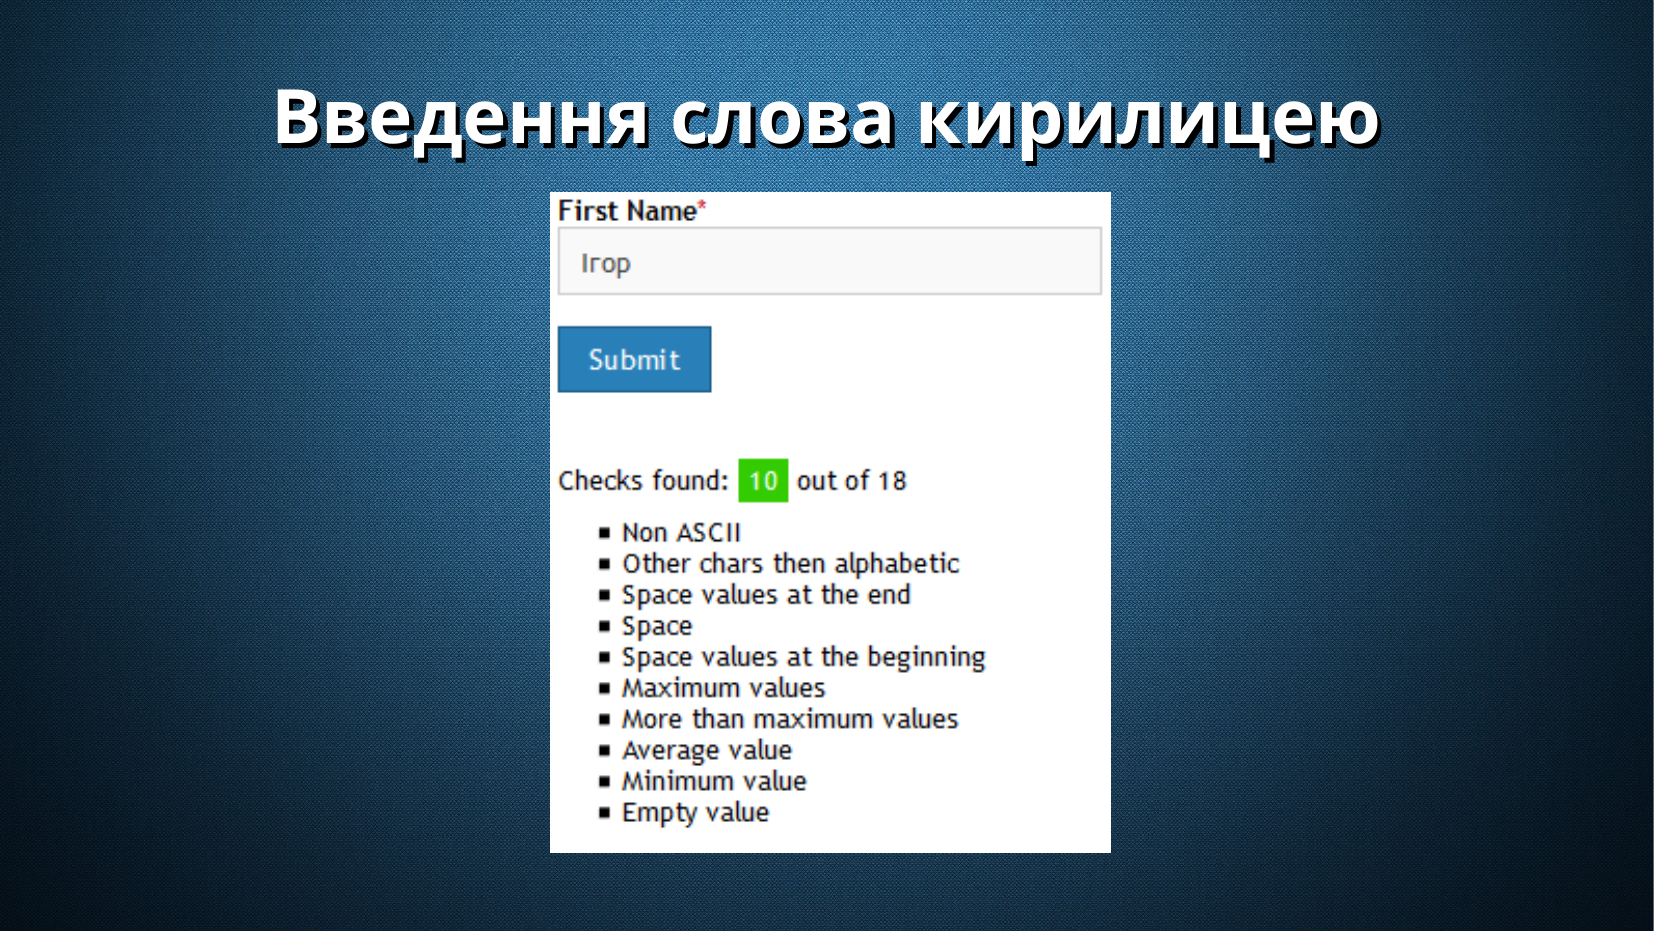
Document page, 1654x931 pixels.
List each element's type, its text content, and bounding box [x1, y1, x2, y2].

title Введення слова кирилицею [82, 37, 1571, 193]
picture [0, 0, 1654, 931]
